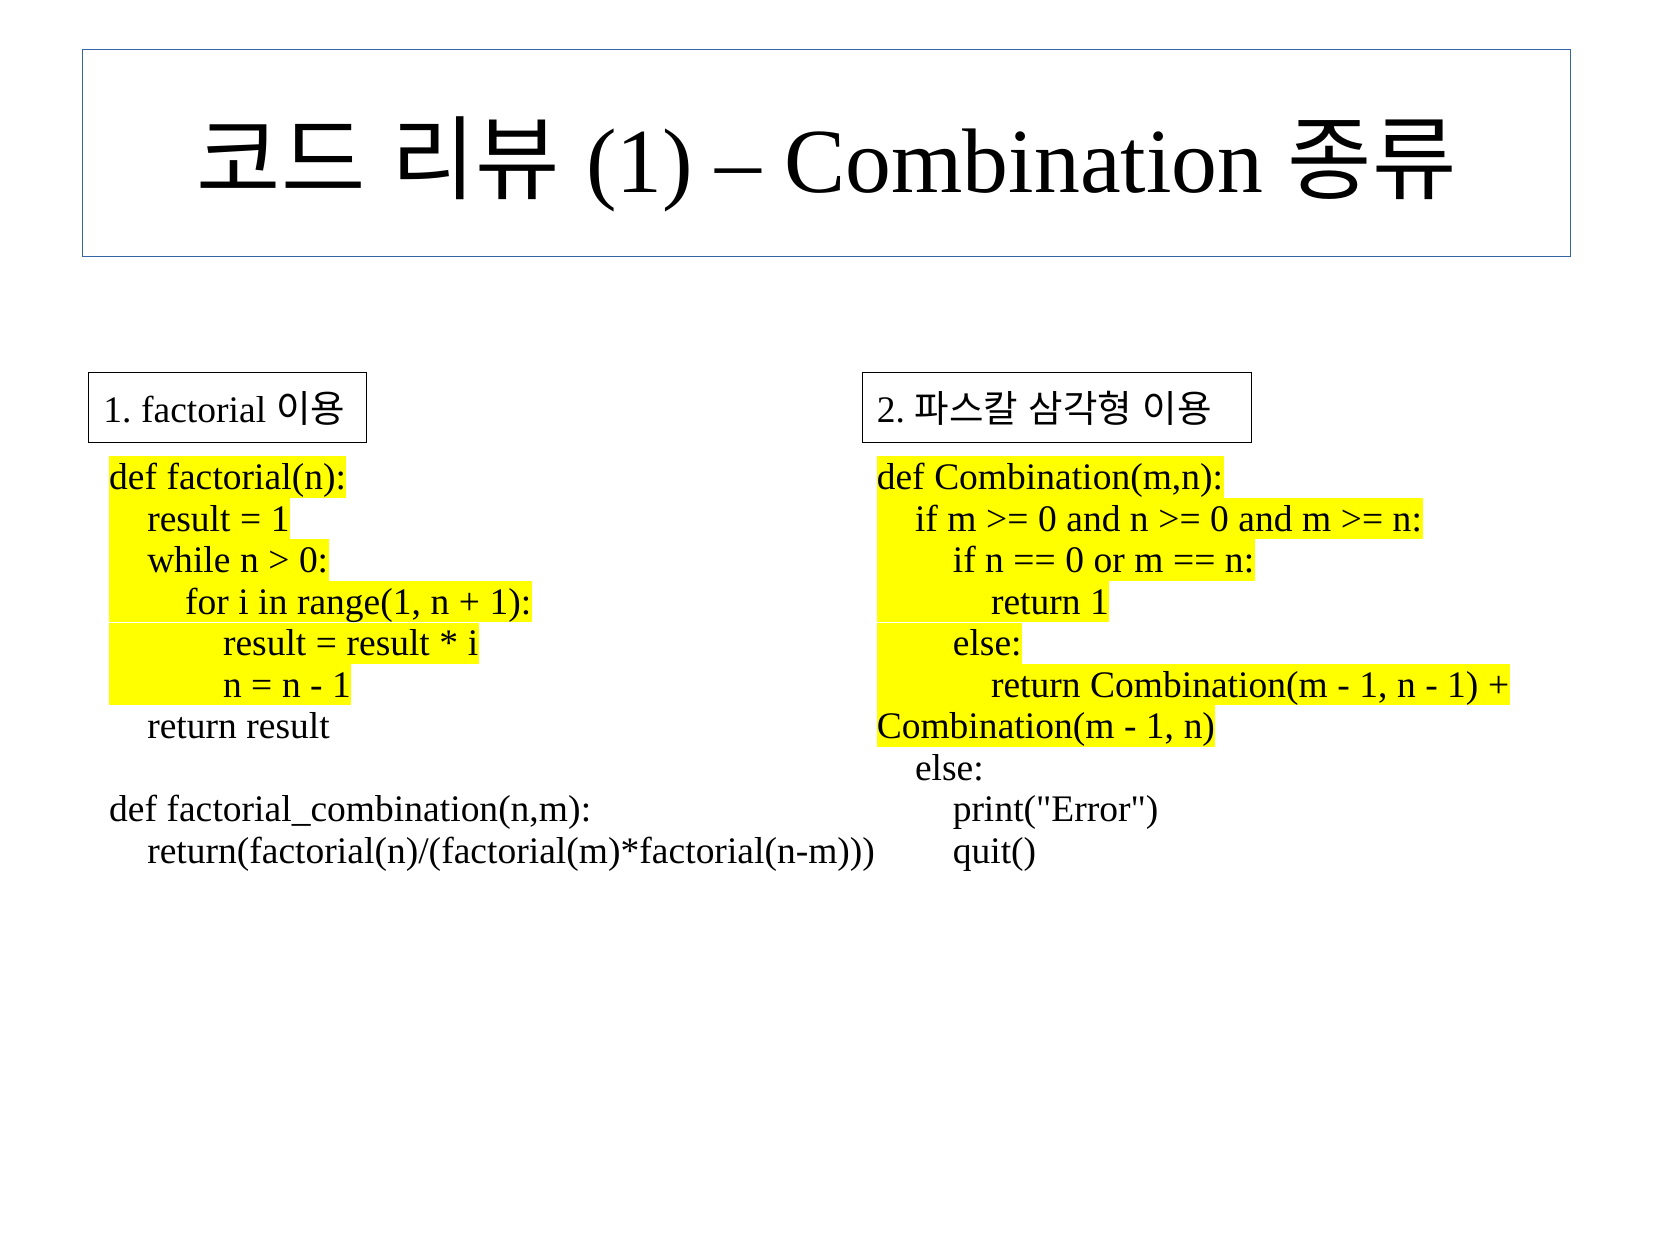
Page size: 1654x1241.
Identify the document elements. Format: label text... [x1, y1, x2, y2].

title 코드 리뷰 (1) – Combination 종류 [82, 49, 1571, 257]
text_box 2. 파스칼 삼각형 이용 [862, 372, 1252, 443]
text_box def factorial(n): result = 1 while n > 0: for i in range(1, n + 1): result = result * i n = n - 1 return result def factorial_combination(n,m): return(factorial(n)/(factorial(m)*factorial(n-m))) [94, 448, 993, 949]
text_box 1. factorial 이용 [88, 372, 367, 443]
text_box def Combination(m,n): if m >= 0 and n >= 0 and m >= n: if n == 0 or m == n: return 1 else: return Combination(m - 1, n - 1) + Combination(m - 1, n) else: print("Error") quit() [862, 448, 1571, 879]
